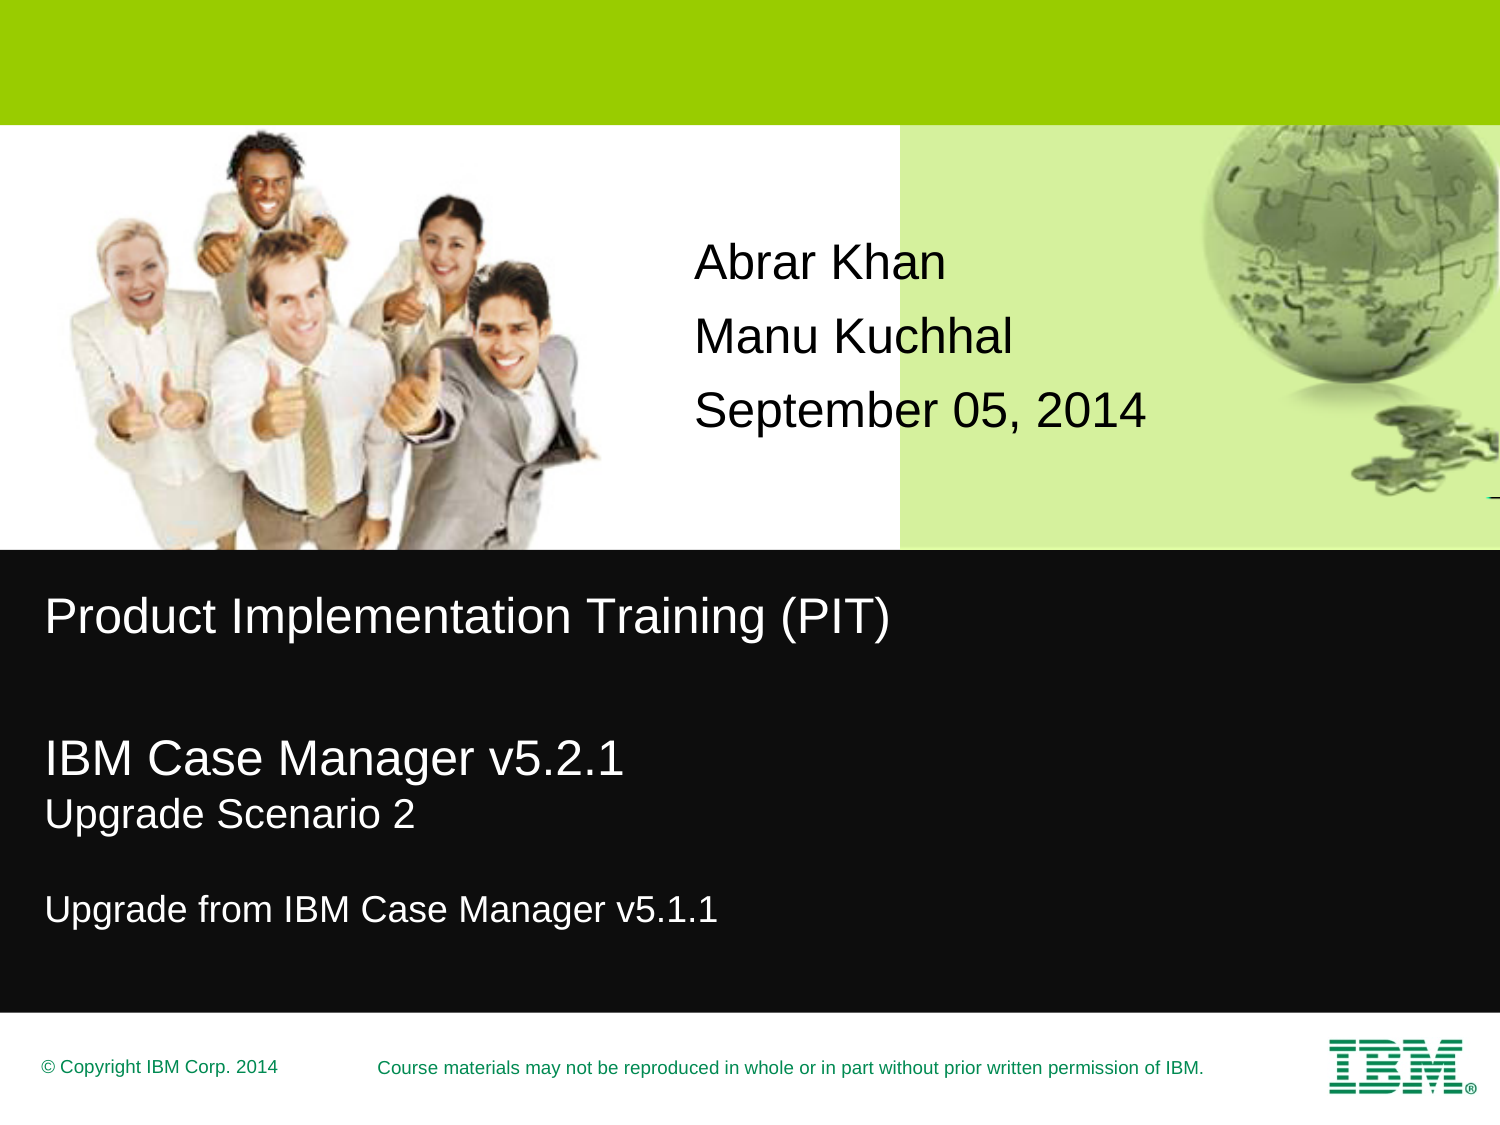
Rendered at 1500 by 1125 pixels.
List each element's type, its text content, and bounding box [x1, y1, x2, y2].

text_box Product Implementation Training (PIT) [29, 574, 1164, 664]
text_box IBM Case Manager v5.2.1 Upgrade Scenario 2 Upgrade from IBM Case Manager v5.1.1 [29, 680, 1474, 973]
picture [900, 126, 1500, 550]
picture [901, 403, 915, 411]
picture [1327, 1037, 1479, 1096]
picture [12, 126, 650, 549]
text_box Abrar Khan Manu Kuchhal September 05, 2014 [679, 220, 1470, 379]
